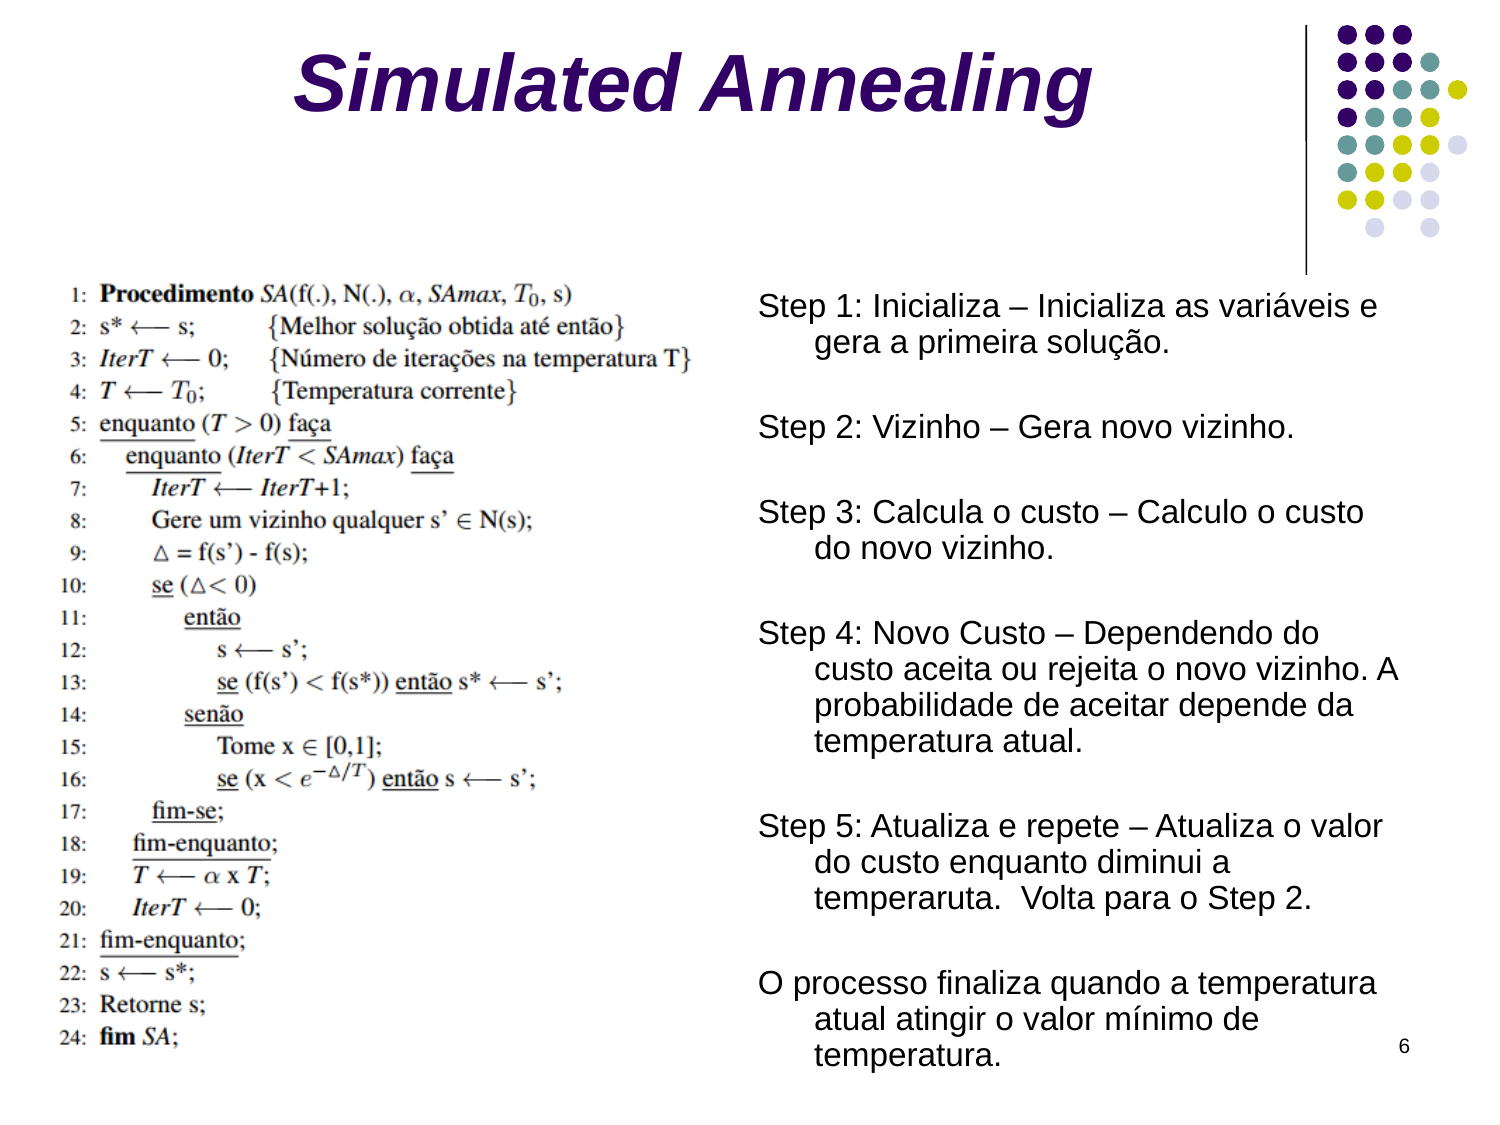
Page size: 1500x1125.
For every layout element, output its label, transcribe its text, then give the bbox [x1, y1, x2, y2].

picture [46, 281, 752, 1056]
title Simulated Annealing [75, 20, 1313, 233]
slide_number <número> [1074, 1025, 1425, 1100]
text_box Step 1: Inicializa – Inicializa as variáveis e gera a primeira solução. Step 2: Vizinho – Gera novo vizinho. Step 3: Calcula o custo – Calculo o custo do novo vizinho. Step 4: Novo Custo – Dependendo do custo aceita ou rejeita o novo vizinho. A probabilidade de aceitar depende da temperatura atual. Step 5: Atualiza e repete – Atualiza o valor do custo enquanto diminui a temperaruta. Volta para o Step 2. O processo finaliza quando a temperatura atual atingir o valor mínimo de temperatura. [752, 281, 1418, 1005]
